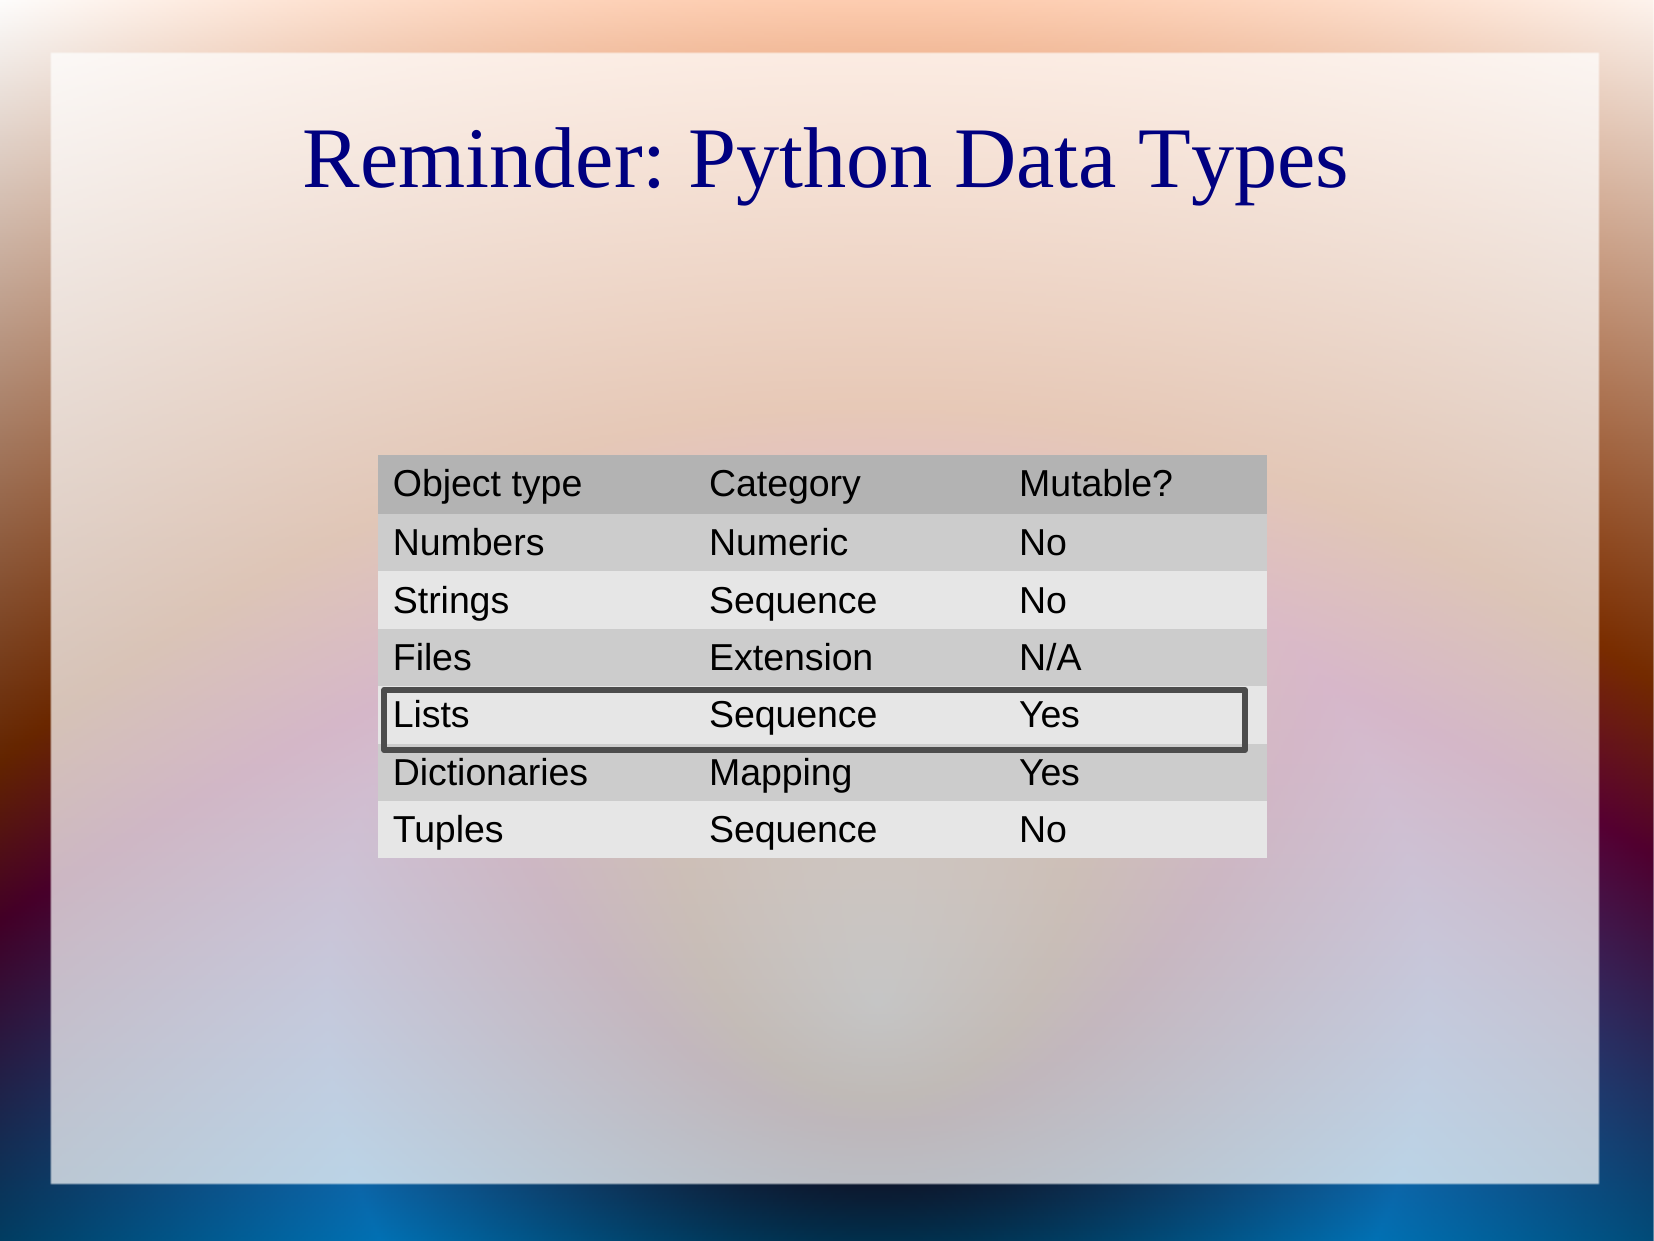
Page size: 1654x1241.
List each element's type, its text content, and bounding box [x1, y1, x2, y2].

table_header Mutable? [1004, 455, 1267, 514]
table_cell No [1004, 801, 1267, 858]
table_cell Dictionaries [378, 744, 694, 801]
text_box [384, 690, 1246, 751]
table_cell Extension [694, 629, 1004, 686]
table_cell Numeric [694, 514, 1004, 571]
table_cell Yes [1004, 744, 1267, 801]
table_header Object type [378, 455, 694, 514]
title Reminder: Python Data Types [82, 55, 1571, 263]
table_cell Strings [378, 571, 694, 629]
table_cell Yes [1004, 686, 1267, 744]
table_cell No [1004, 514, 1267, 571]
table_cell Tuples [378, 801, 694, 858]
table_cell Numbers [378, 514, 694, 571]
table_cell Files [378, 629, 694, 686]
table_cell No [1004, 571, 1267, 629]
table_cell Sequence [694, 686, 1004, 690]
table_cell N/A [1004, 629, 1267, 686]
table_cell Sequence [694, 571, 1004, 629]
table_cell Mapping [694, 751, 1004, 801]
table_header Category [694, 455, 1004, 514]
picture [0, 0, 1654, 1241]
table_cell Sequence [694, 801, 1004, 858]
table_cell Lists [378, 686, 694, 744]
